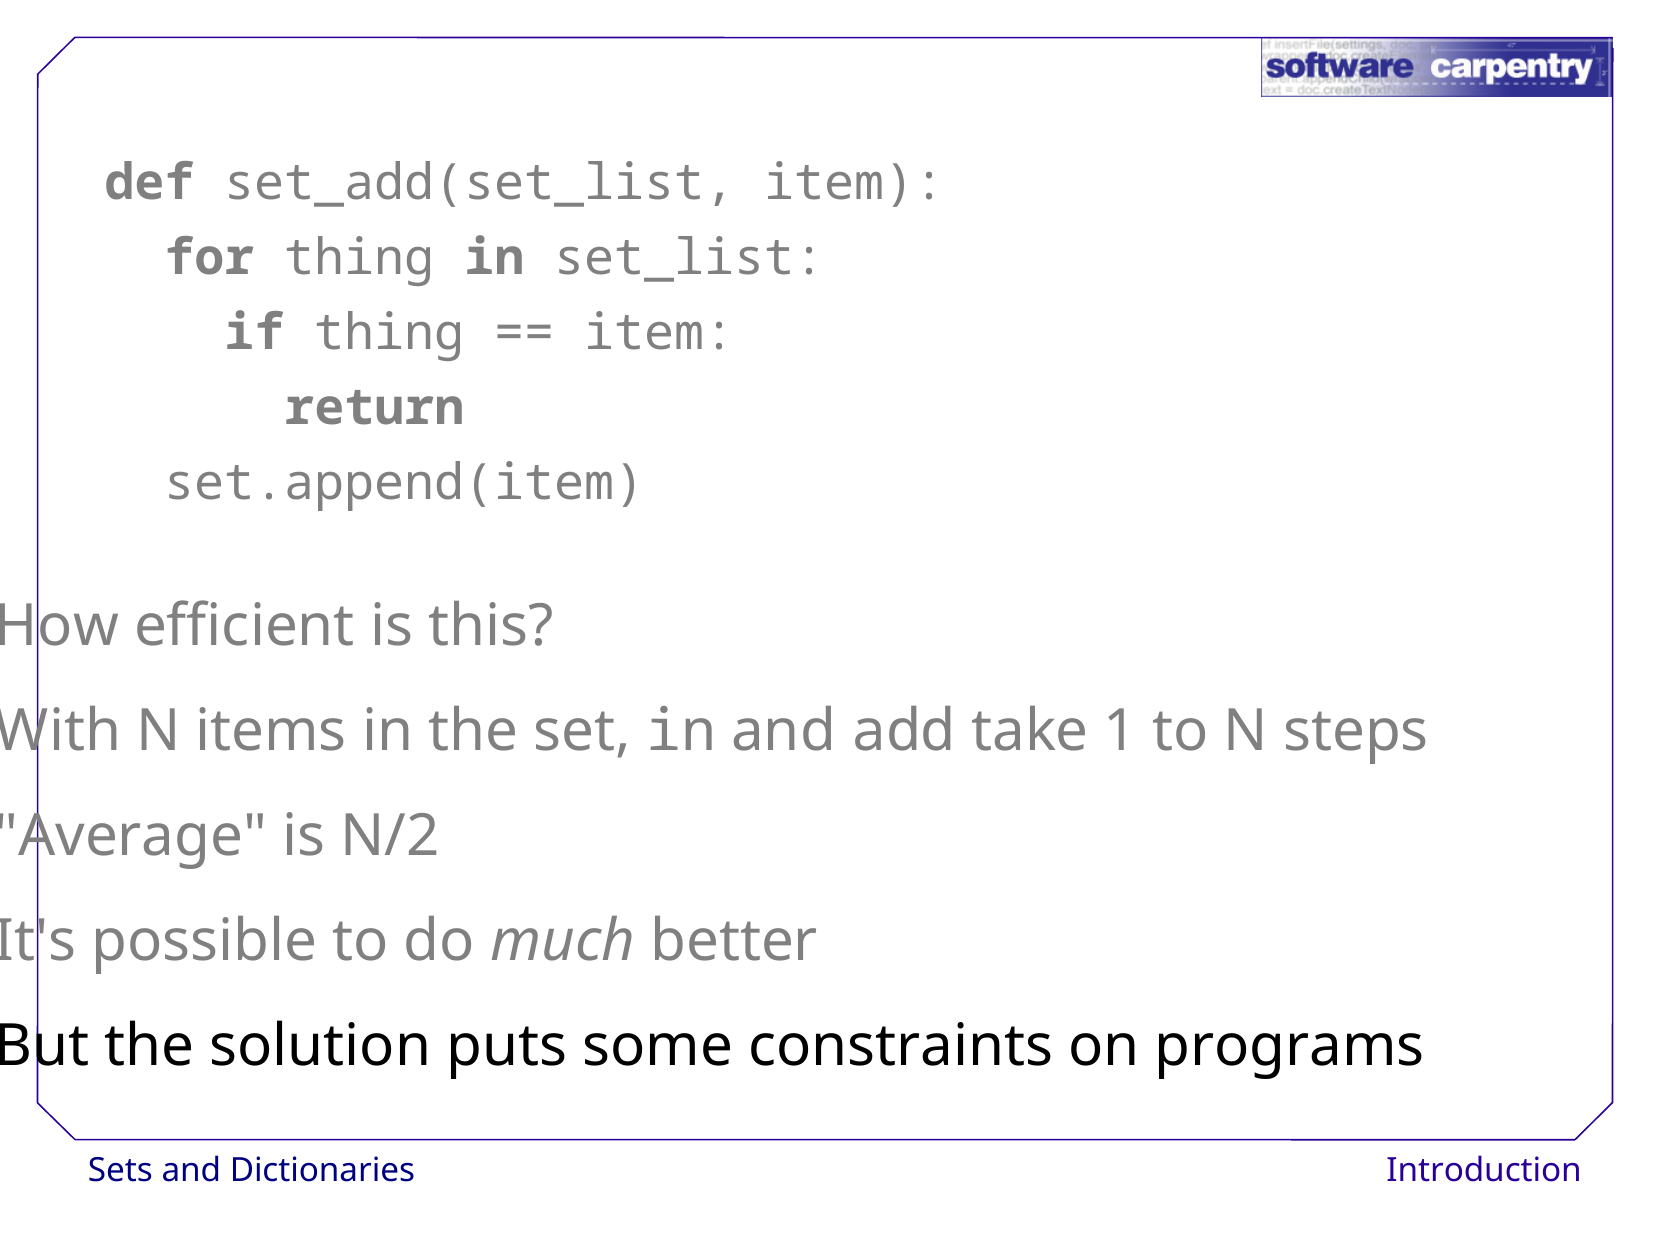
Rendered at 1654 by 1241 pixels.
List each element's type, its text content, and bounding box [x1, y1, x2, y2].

text_box def set_add(set_list, item): for thing in set_list: if thing == item: return set.append(item) [89, 126, 1512, 535]
picture [1261, 39, 1613, 97]
text_box How efficient is this? With N items in the set, in and add take 1 to N steps "Average" is N/2 It's possible to do much better But the solution puts some constraints on programs [0, 544, 1595, 1085]
